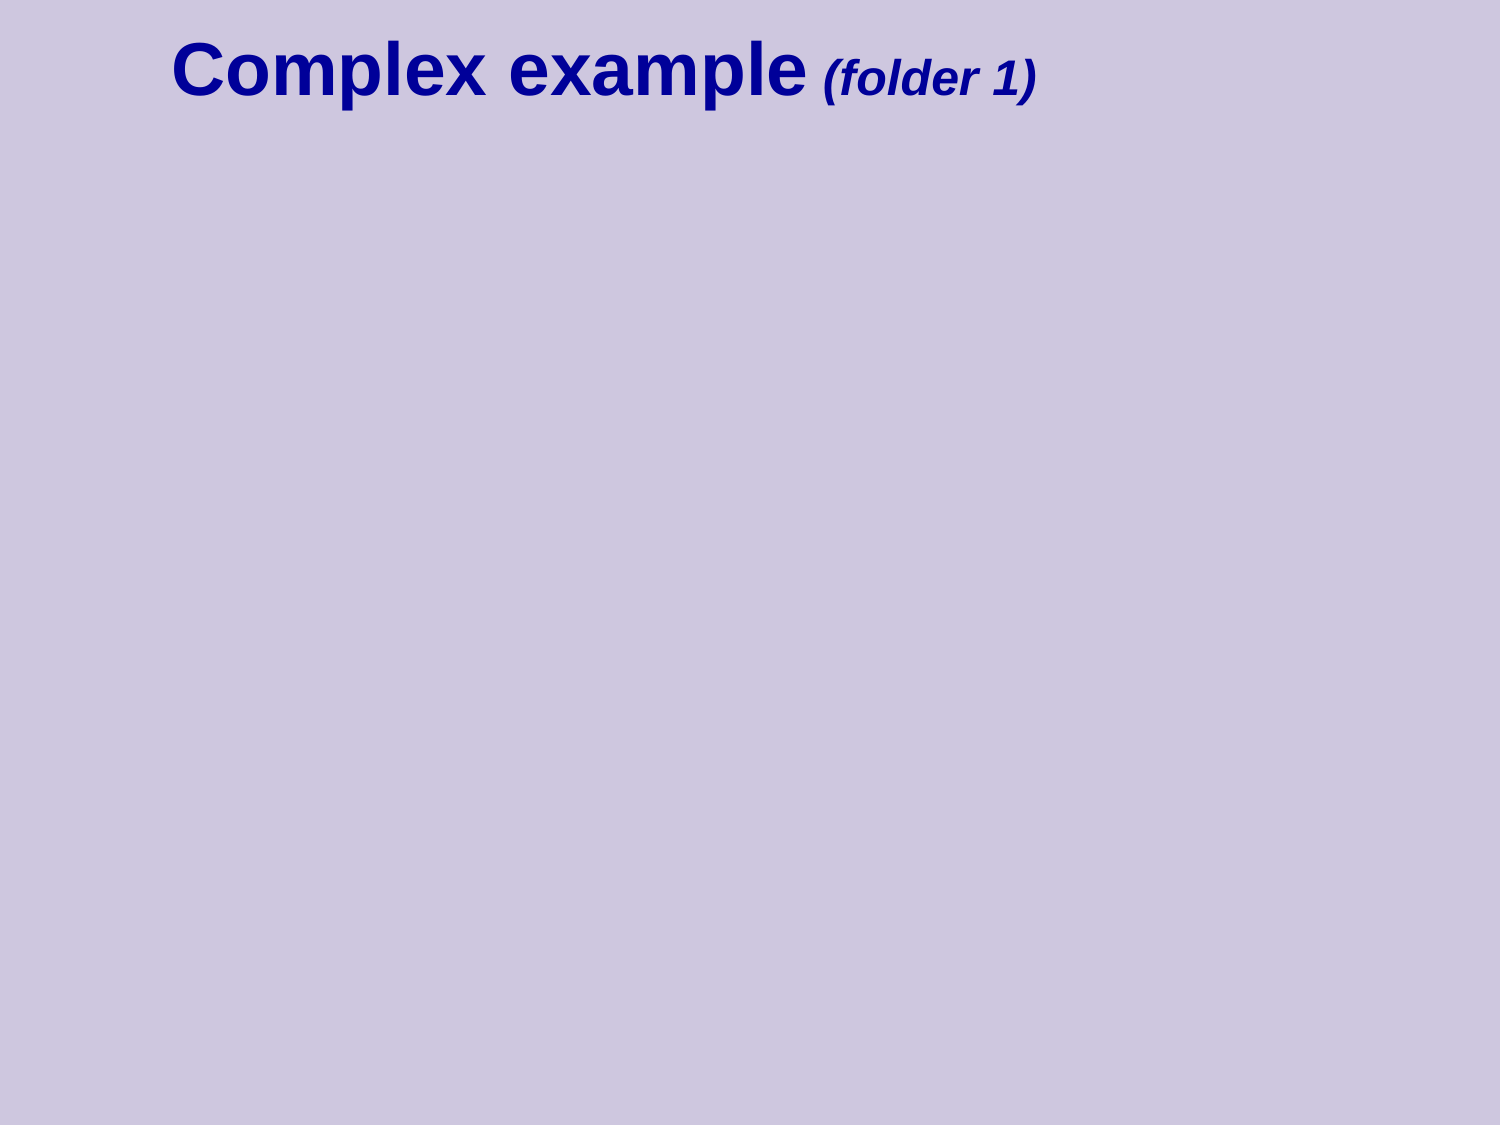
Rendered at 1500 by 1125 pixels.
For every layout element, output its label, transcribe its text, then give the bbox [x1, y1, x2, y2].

title Complex example (folder 1) [171, 0, 1440, 160]
